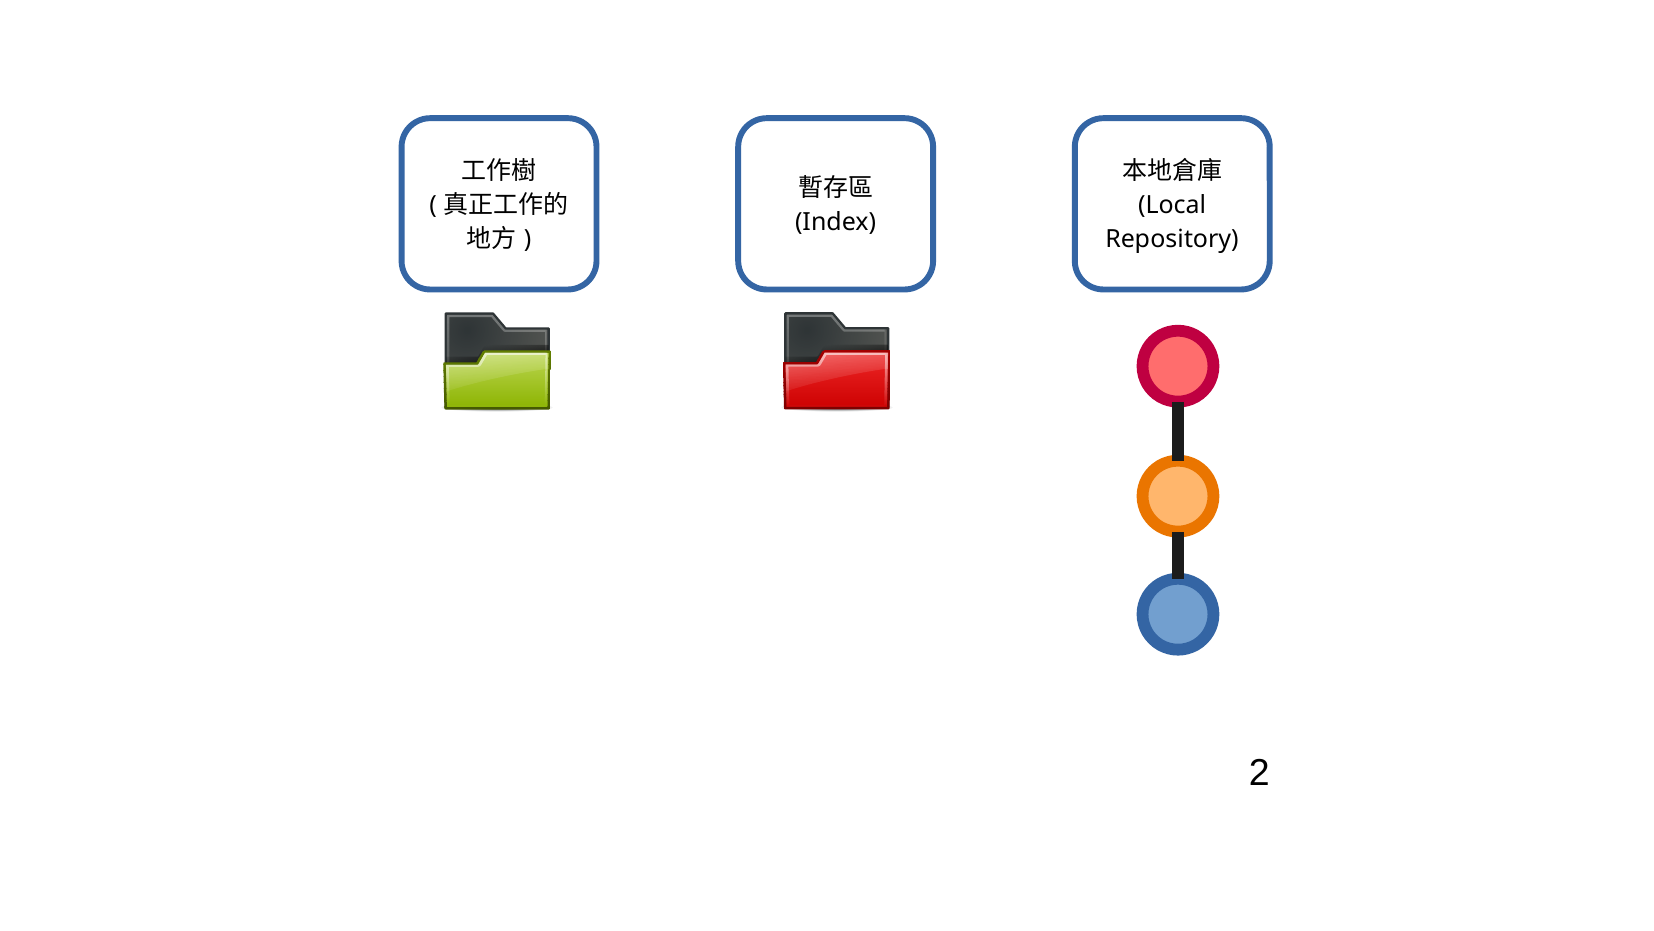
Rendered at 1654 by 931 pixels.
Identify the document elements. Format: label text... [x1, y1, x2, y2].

picture [439, 303, 555, 418]
text_box 工作樹 (真正工作的地方) [401, 118, 597, 290]
text_box [1142, 330, 1214, 402]
text_box 暫存區 (Index) [738, 118, 934, 290]
text_box 2 [1234, 744, 1371, 801]
picture [779, 302, 895, 418]
text_box 本地倉庫 (Local Repository) [1074, 118, 1270, 290]
text_box [1142, 461, 1214, 532]
text_box [1142, 579, 1214, 650]
